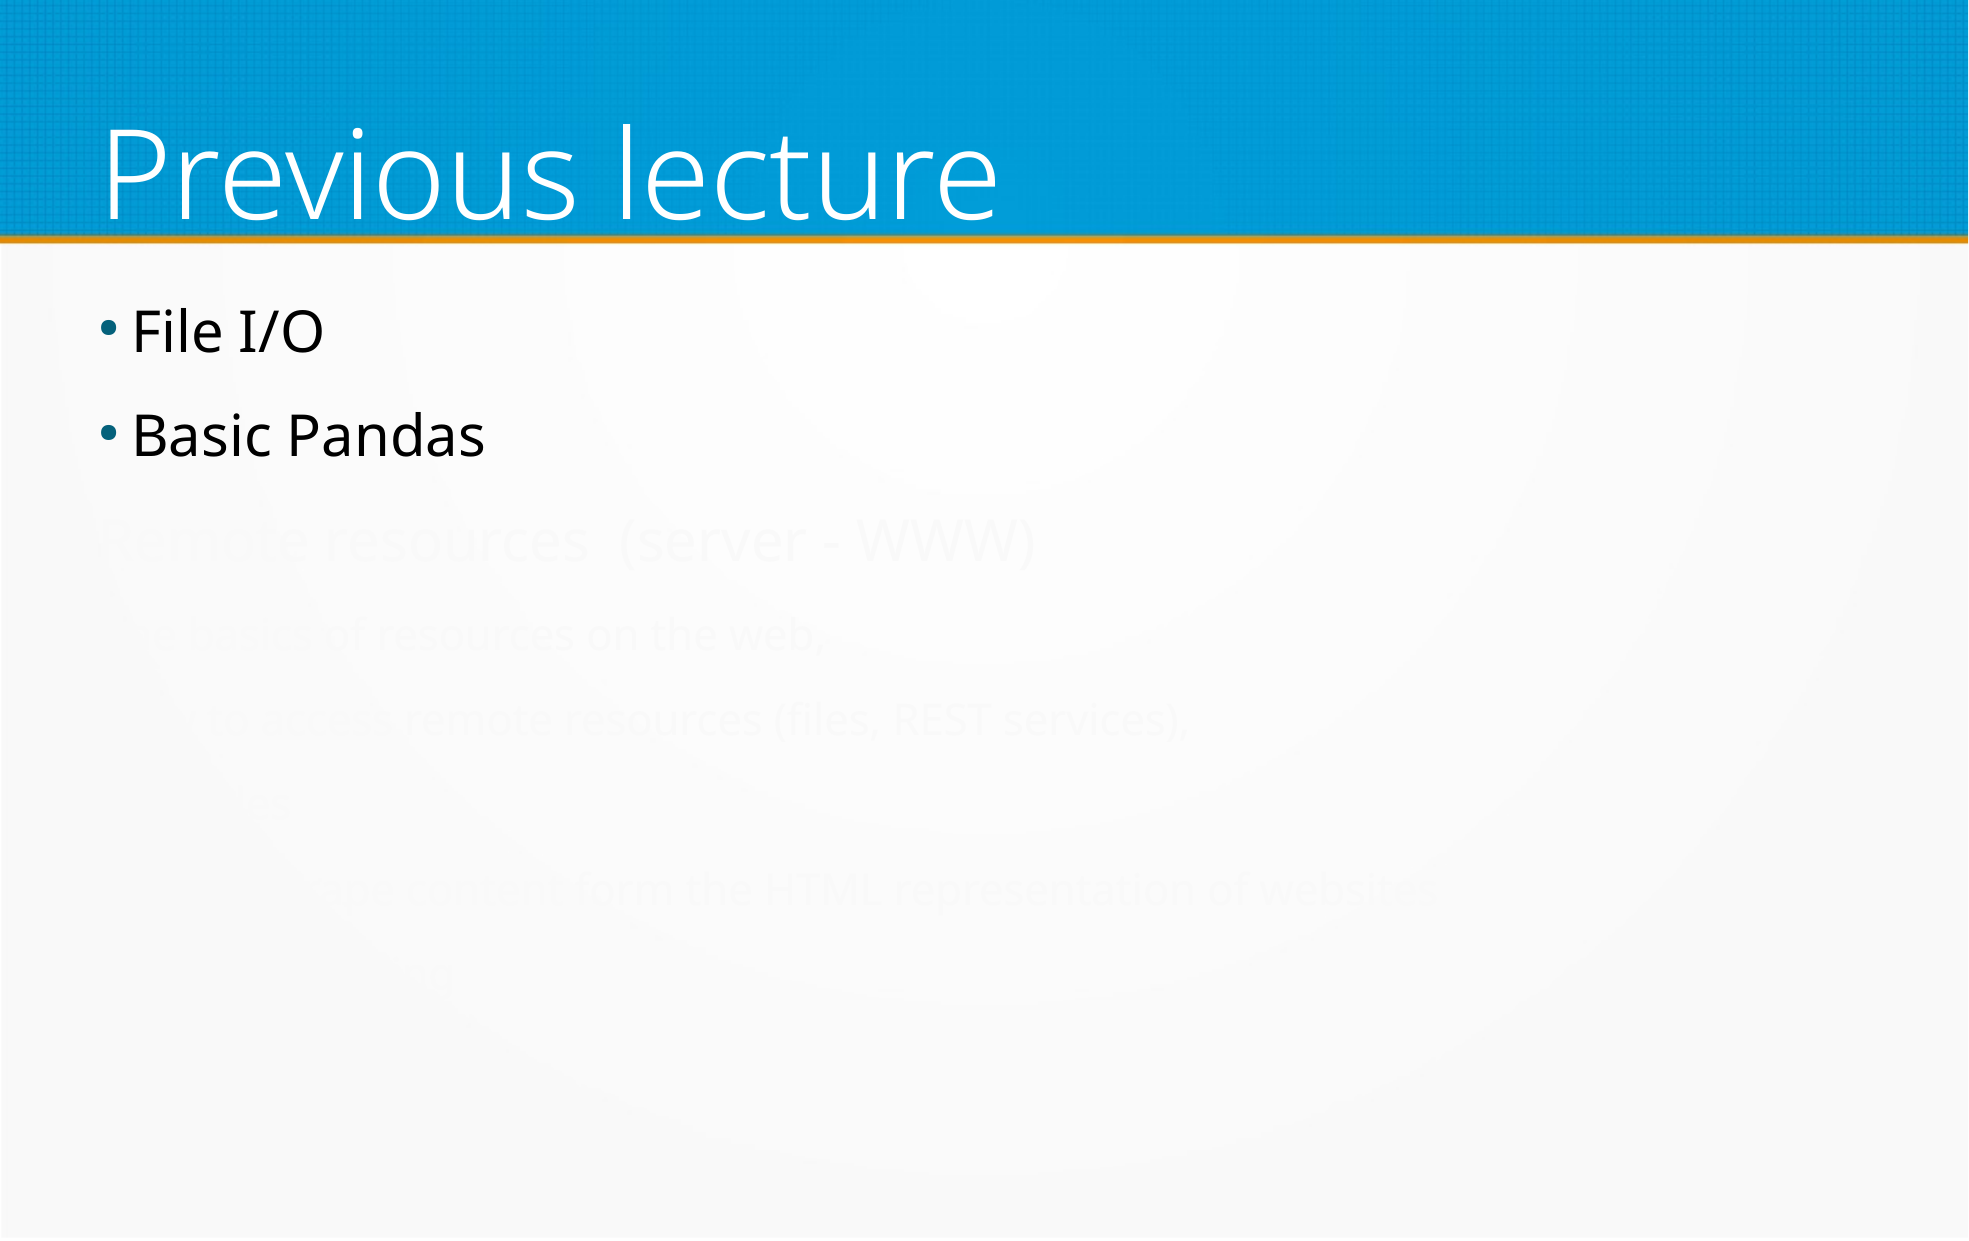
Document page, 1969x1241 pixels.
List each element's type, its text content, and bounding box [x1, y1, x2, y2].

title Previous lecture [98, 49, 1870, 257]
picture [0, 233, 1969, 1241]
list File I/O Basic Pandas Remote resources (server - WWW) the basics of resources on the web, how to access remote resources (files, REST services), XML files how to scrape content form the HTML representation of websites → web scrapping [98, 290, 1870, 1010]
